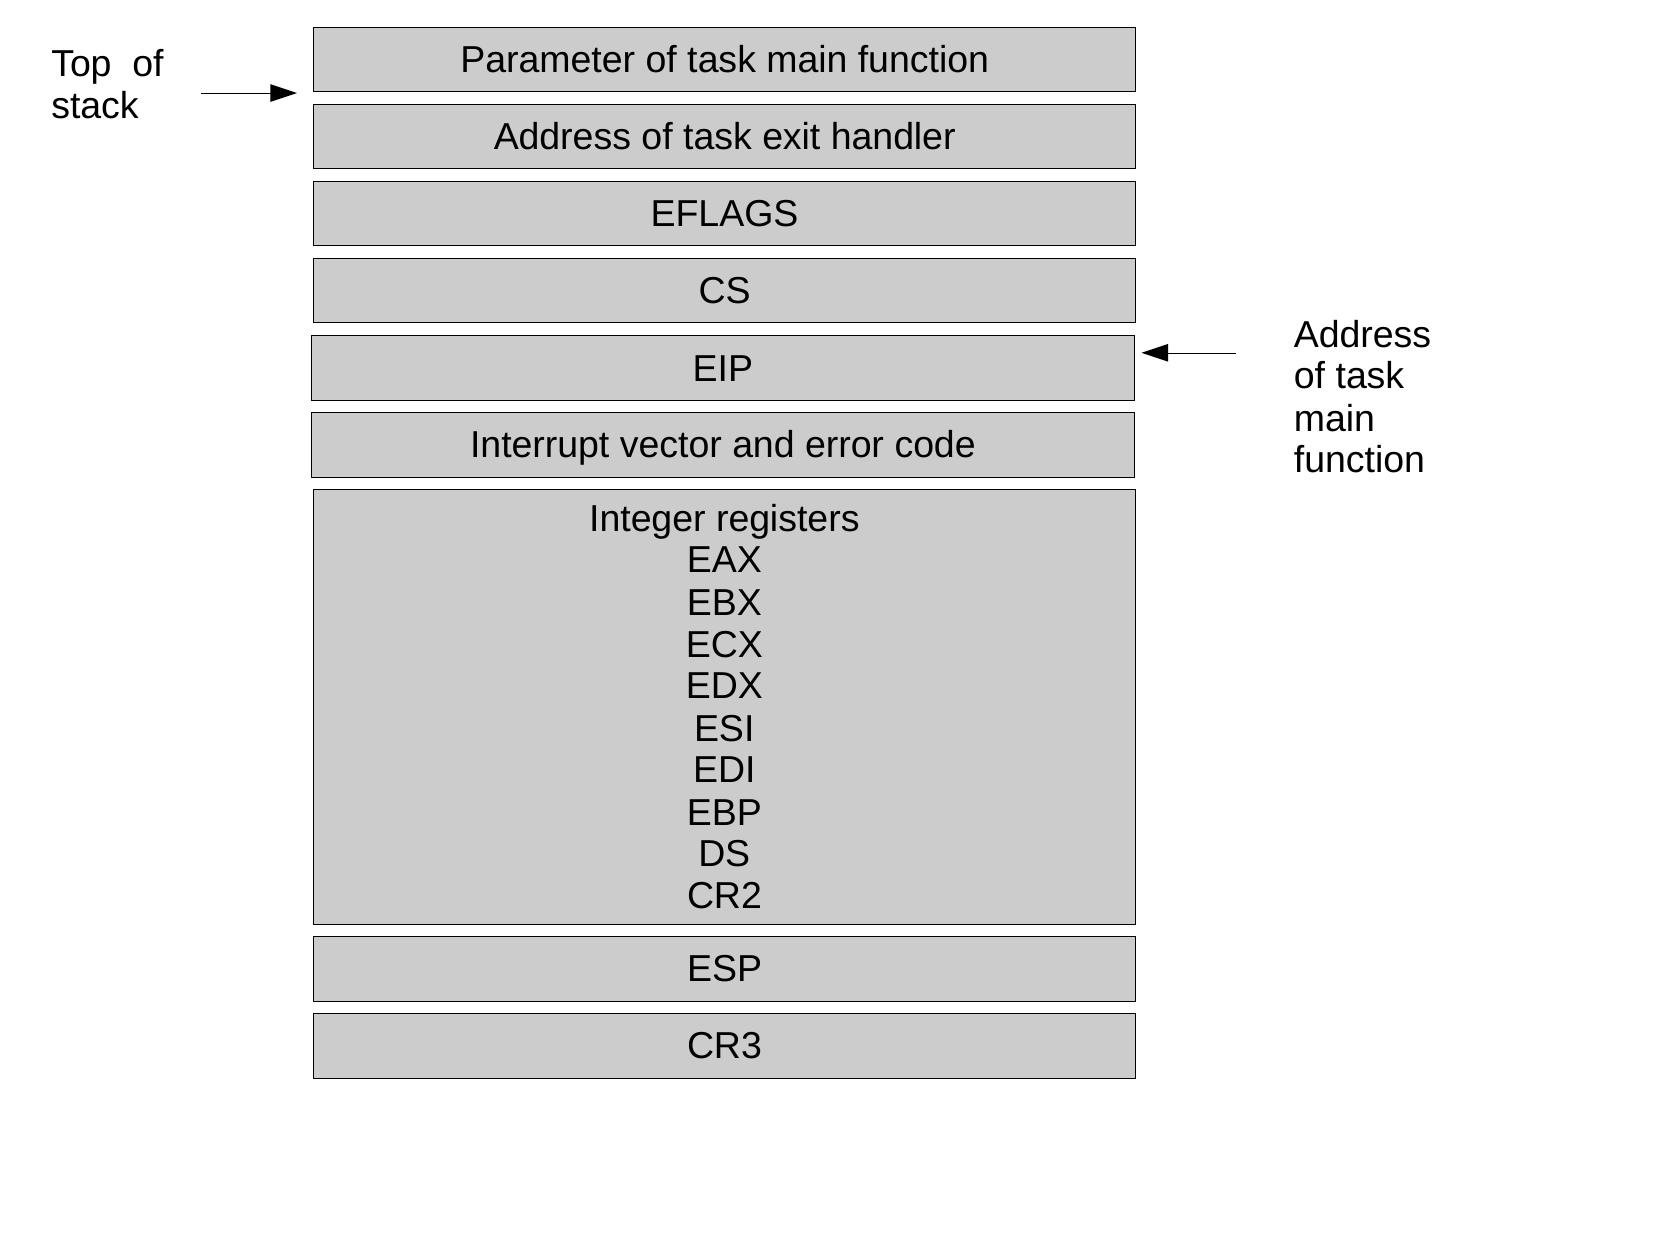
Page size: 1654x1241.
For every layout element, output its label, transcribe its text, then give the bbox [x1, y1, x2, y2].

text_box Address of task main function [1279, 305, 1480, 489]
text_box CS [313, 258, 1136, 323]
text_box Top of stack [36, 34, 237, 134]
text_box Integer registers EAX EBX ECX EDX ESI EDI EBP DS CR2 [313, 489, 1136, 925]
text_box Address of task exit handler [313, 104, 1136, 169]
text_box ESP [313, 936, 1136, 1002]
text_box CR3 [313, 1013, 1136, 1079]
text_box EFLAGS [313, 181, 1136, 246]
text_box EIP [311, 335, 1135, 401]
text_box Interrupt vector and error code [311, 412, 1135, 478]
text_box Parameter of task main function [313, 27, 1136, 92]
